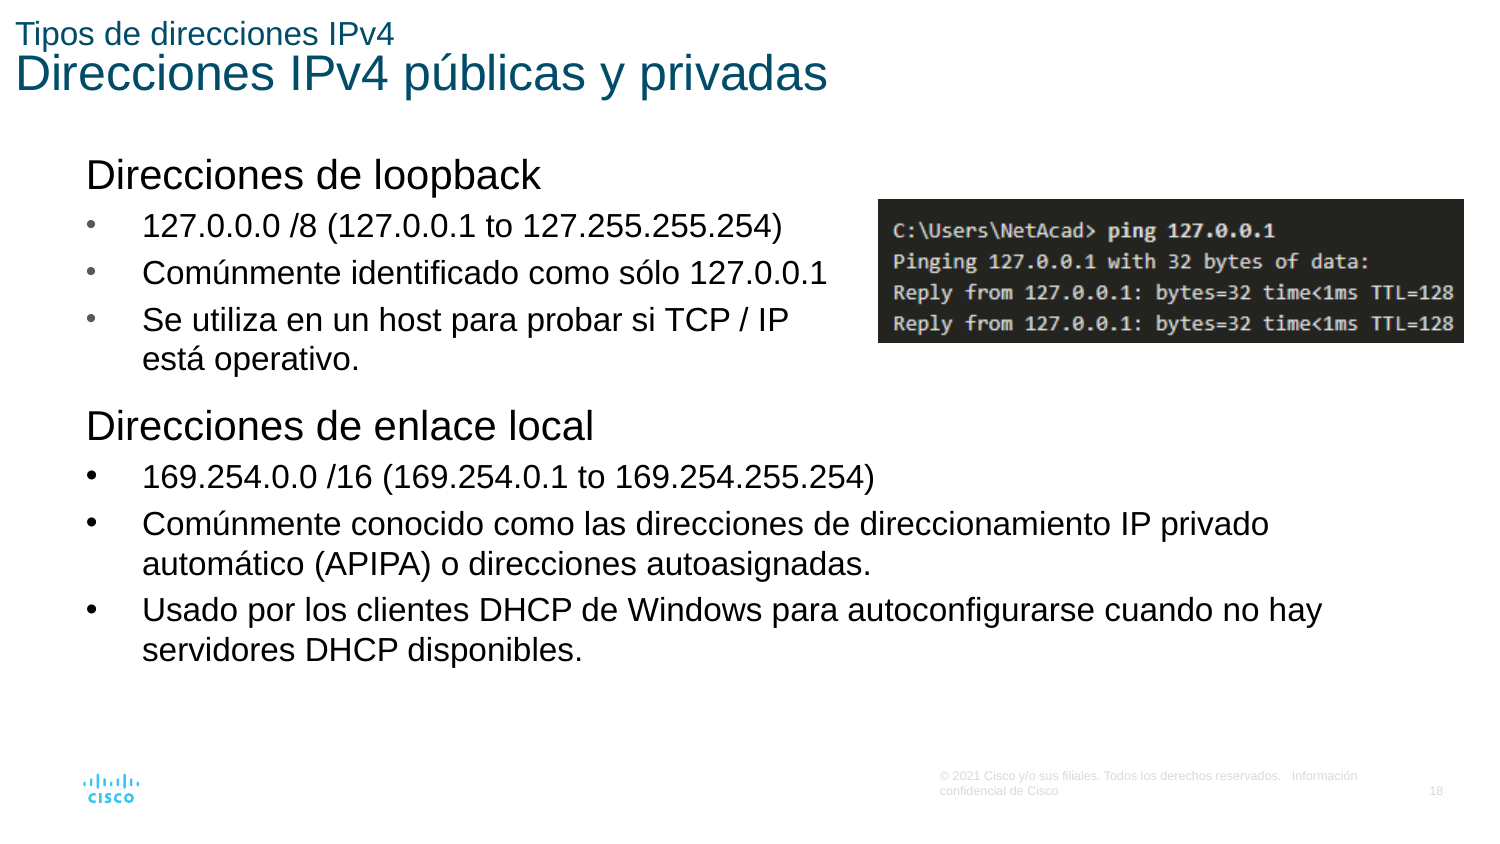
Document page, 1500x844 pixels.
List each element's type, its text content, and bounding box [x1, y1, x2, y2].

picture [878, 199, 1464, 343]
list Direcciones de loopback 127.0.0.0 /8 (127.0.0.1 to 127.255.255.254) Comúnmente identificado como sólo 127.0.0.1 Se utiliza en un host para probar si TCP / IP está operativo. [70, 140, 859, 383]
text_box Direcciones de enlace local 169.254.0.0 /16 (169.254.0.1 to 169.254.255.254) Comúnmente conocido como las direcciones de direccionamiento IP privado automático (APIPA) o direcciones autoasignadas. Usado por los clientes DHCP de Windows para autoconfigurarse cuando no hay servidores DHCP disponibles. [70, 391, 1417, 705]
title Tipos de direcciones IPv4 Direcciones IPv4 públicas y privadas [0, 0, 1369, 121]
